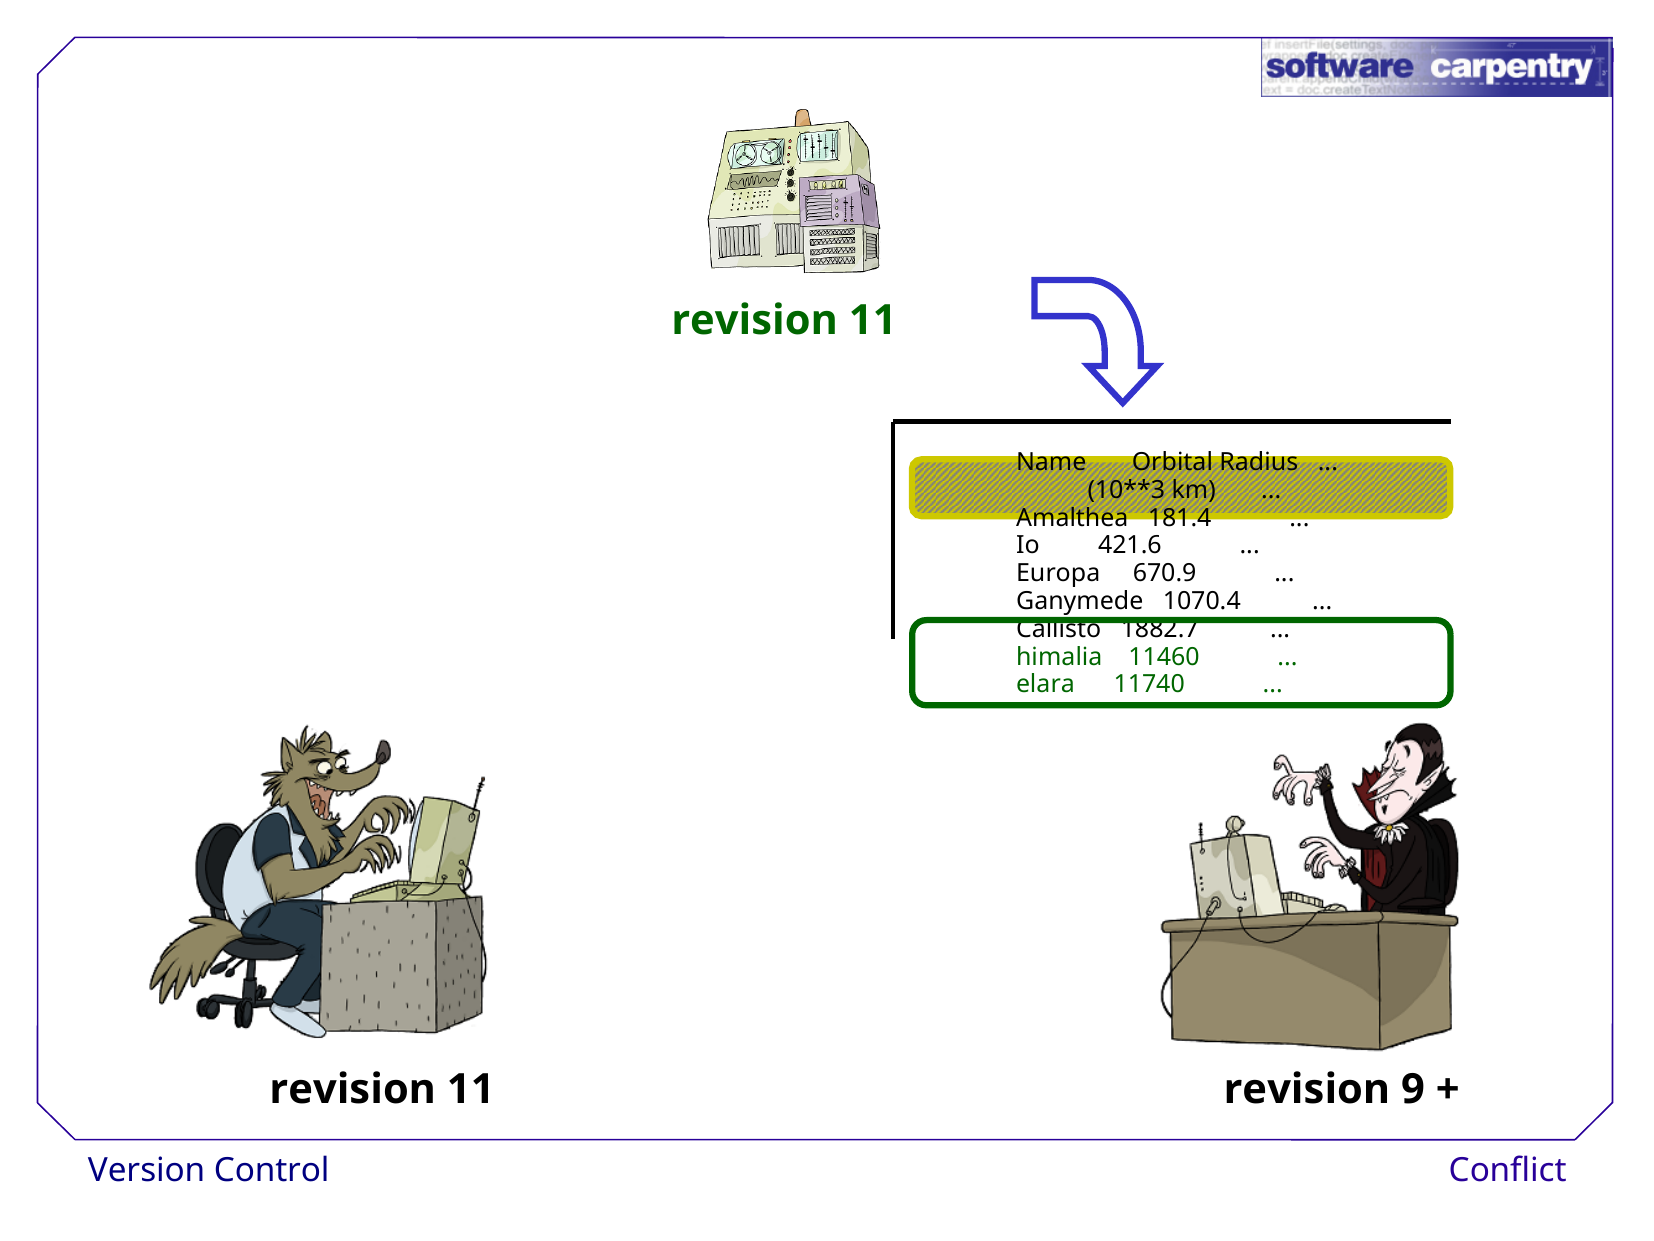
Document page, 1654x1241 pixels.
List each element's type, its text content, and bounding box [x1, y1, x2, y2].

text_box Name Orbital Radius ... (10**3 km) ... Amalthea 181.4 ... Io 421.6 ... Europa 670.9 ... Ganymede 1070.4 ... Callisto 1882.7 ... himalia 11460 ... elara 11740 ... [1001, 624, 1354, 702]
picture [1148, 695, 1474, 1067]
text_box Name Orbital Radius ... (10**3 km) ... Amalthea 181.4 ... Io 421.6 ... Europa 670.9 ... Ganymede 1070.4 ... Callisto 1882.7 ... himalia 11460 ... elara 11740 ... [1001, 440, 1354, 616]
text_box revision 11 [656, 289, 912, 352]
picture [688, 90, 903, 286]
text_box revision 11 [254, 1059, 511, 1122]
picture [137, 705, 516, 1069]
picture [1354, 695, 1446, 702]
text_box [1354, 459, 1451, 517]
text_box revision 9 + [1208, 1059, 1476, 1122]
picture [1261, 39, 1613, 97]
text_box [911, 459, 1001, 517]
